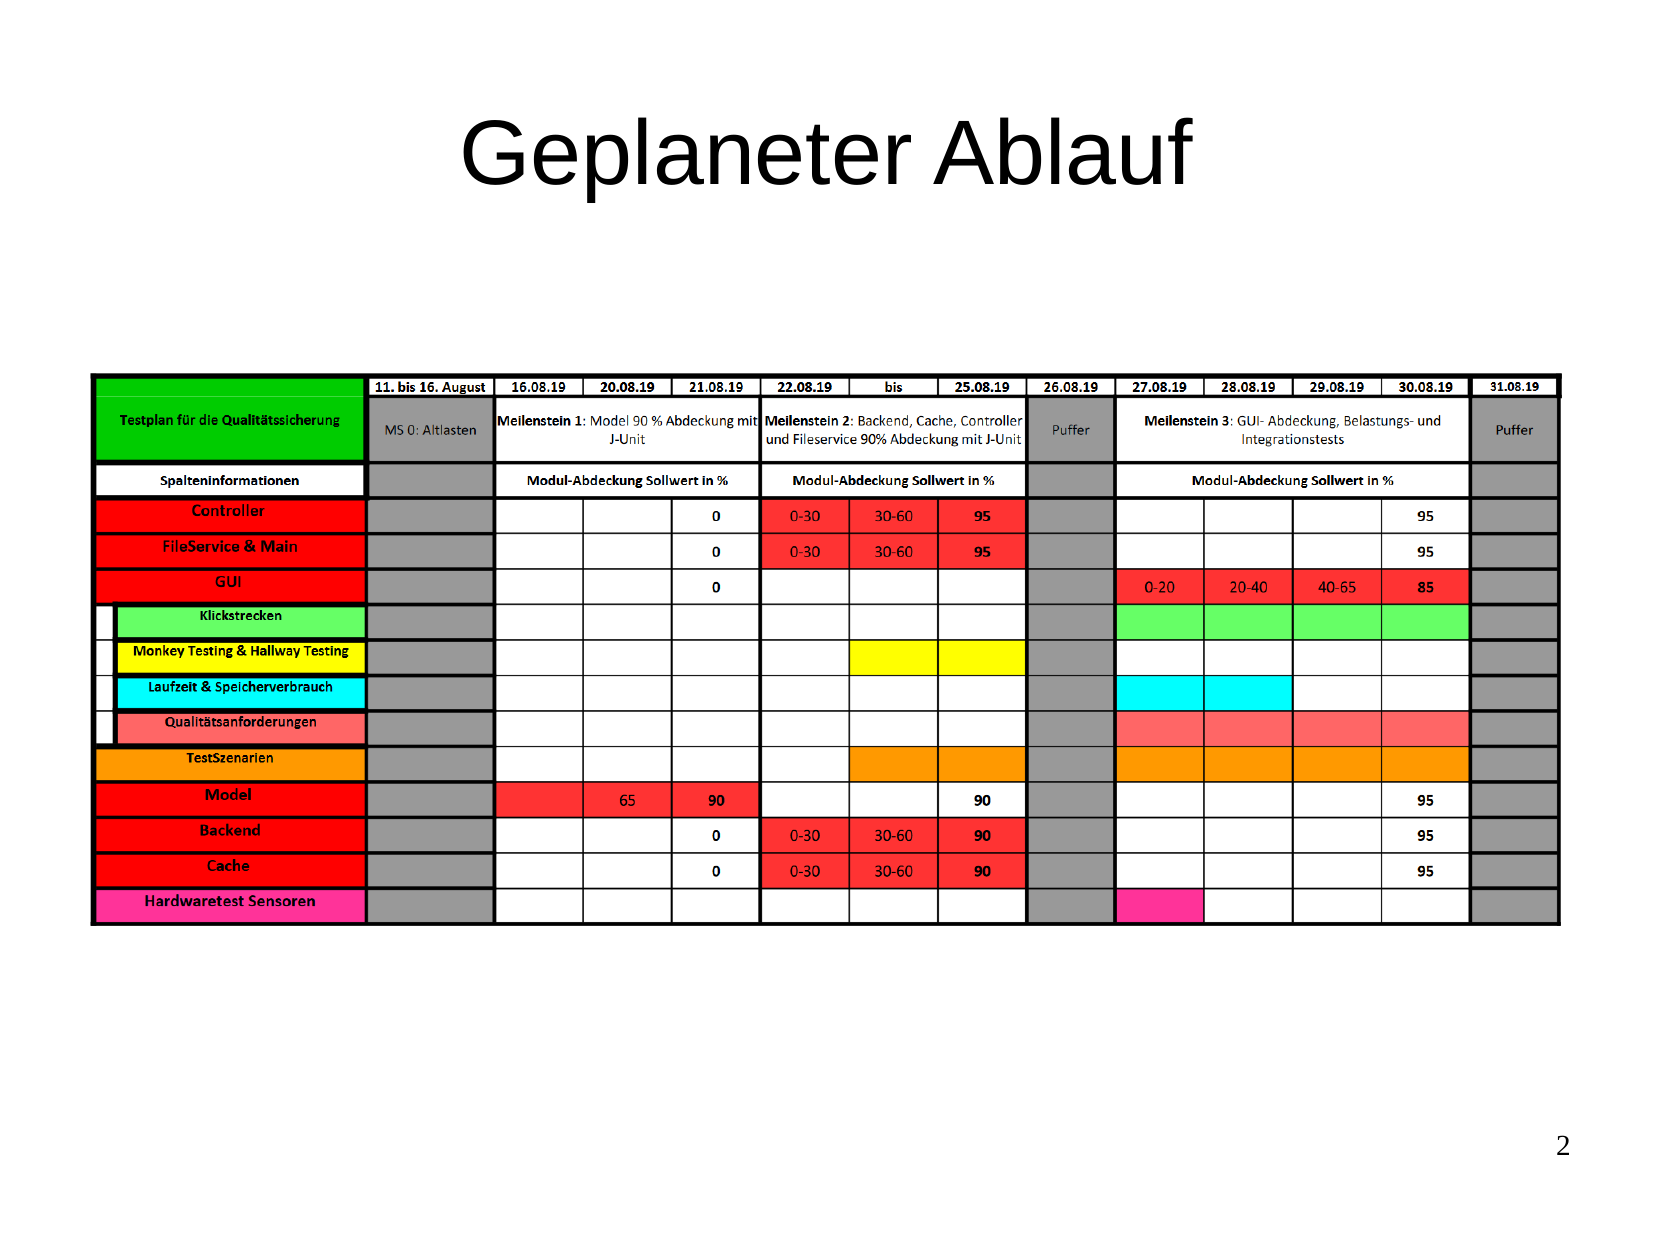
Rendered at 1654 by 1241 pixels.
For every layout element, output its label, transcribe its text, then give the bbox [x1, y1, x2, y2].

picture [82, 366, 1571, 933]
title Geplaneter Ablauf [82, 49, 1571, 257]
